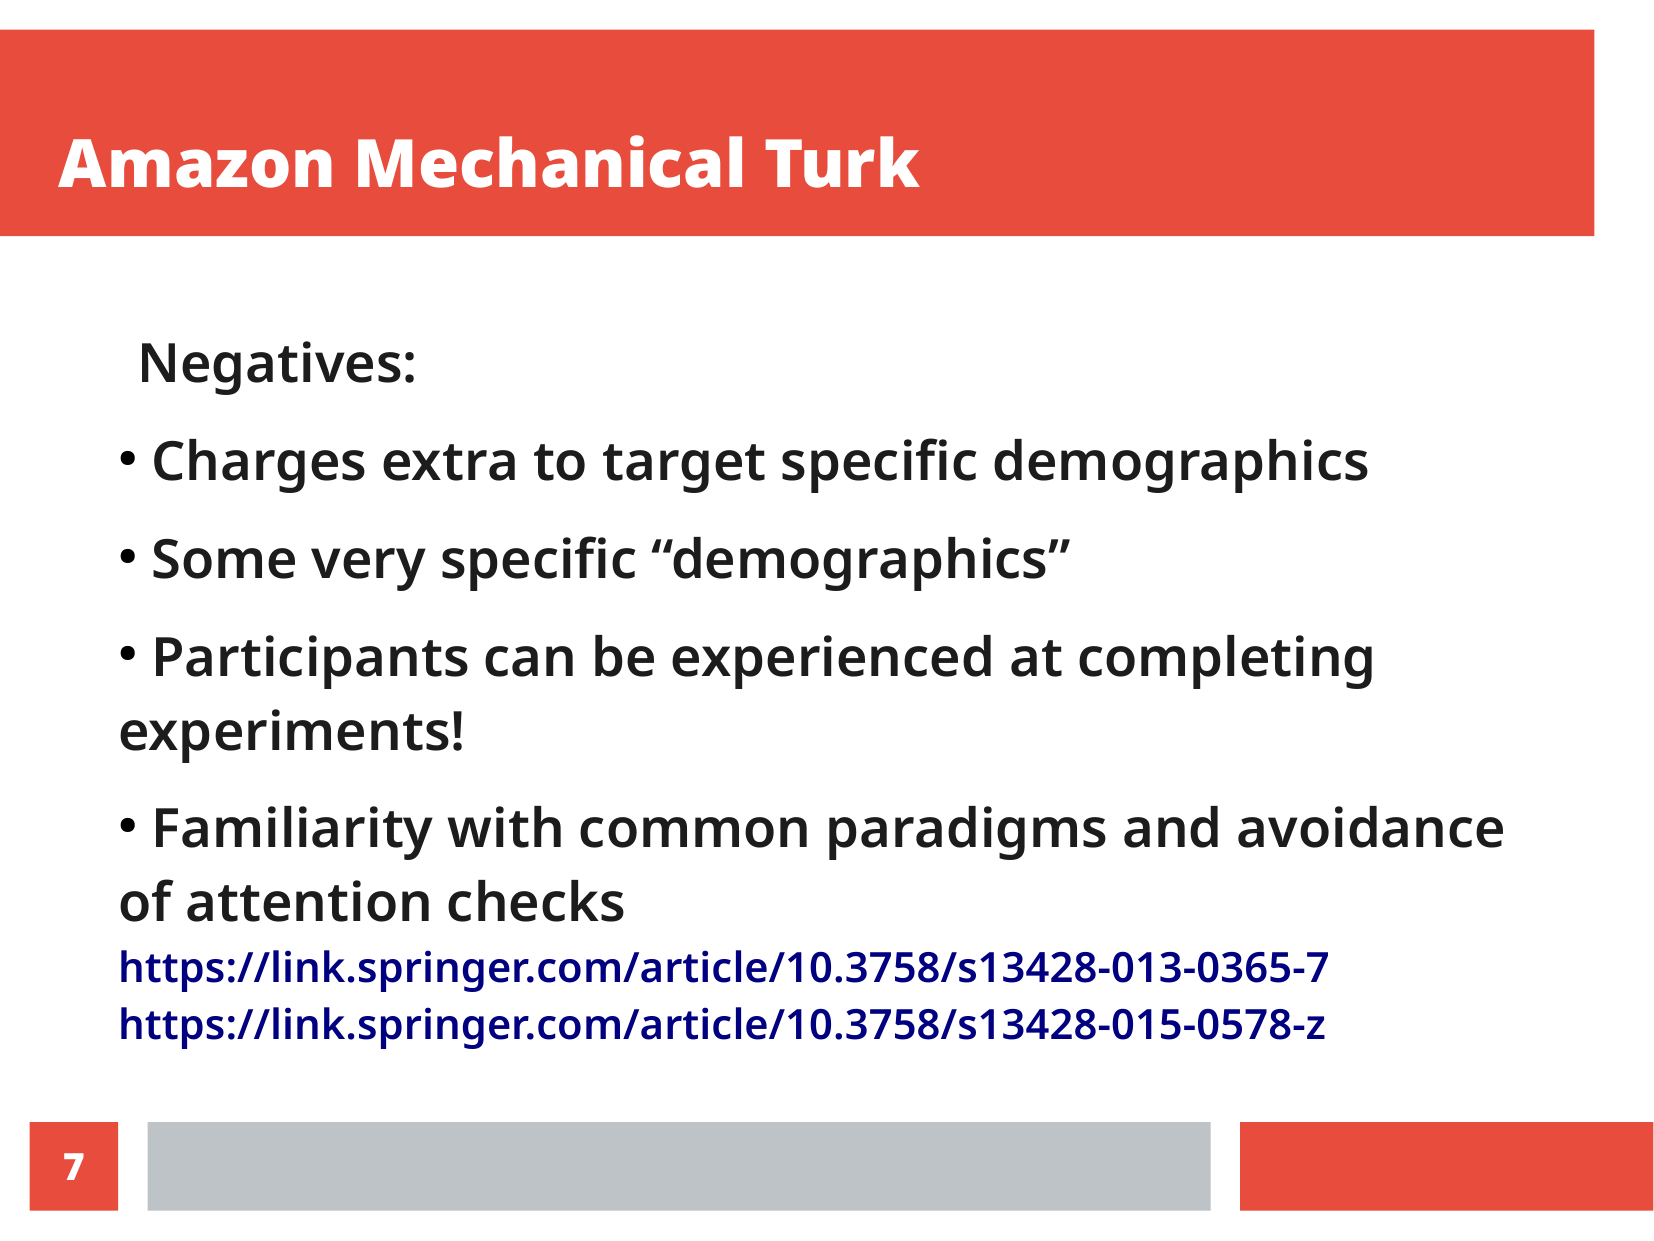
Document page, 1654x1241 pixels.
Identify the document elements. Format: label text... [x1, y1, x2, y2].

title Amazon Mechanical Turk [59, 59, 1595, 207]
list Negatives: Charges extra to target specific demographics Some very specific “demographics” Participants can be experienced at completing experiments! Familiarity with common paradigms and avoidance of attention checks https://link.springer.com/article/10.3758/s13428-013-0365-7 https://link.springer.com/article/10.3758/s13428-015-0578-z [59, 324, 1565, 1093]
